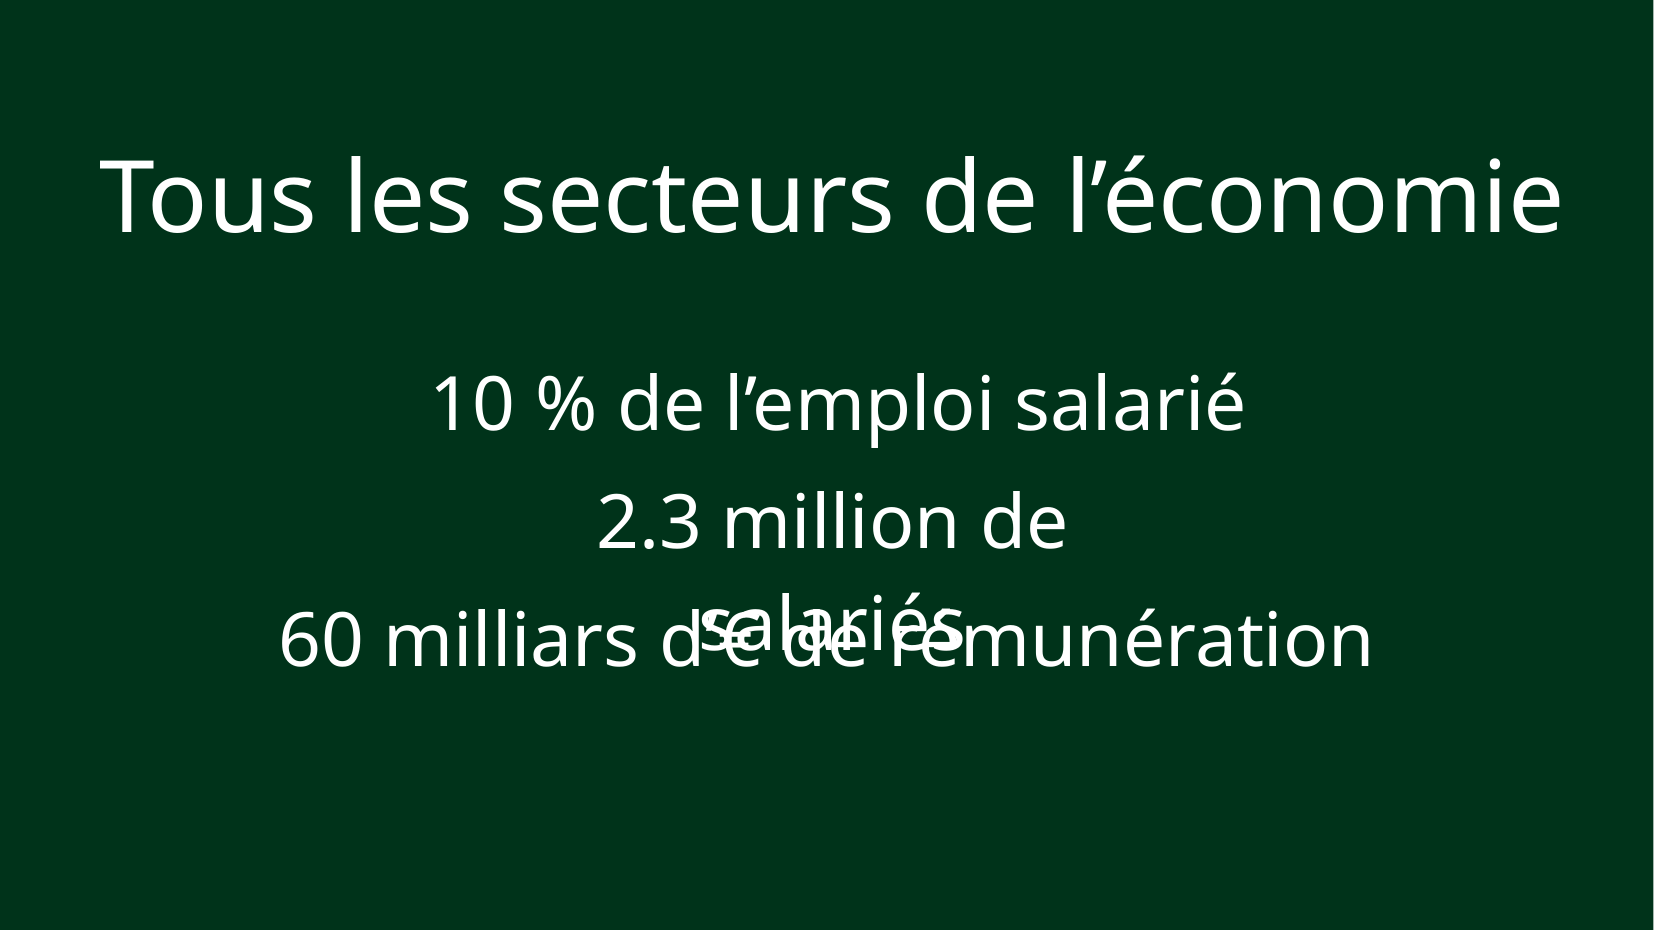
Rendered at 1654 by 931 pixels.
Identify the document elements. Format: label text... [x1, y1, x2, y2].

text_box Tous les secteurs de l’économie [70, 118, 1595, 358]
text_box 10 % de l’emploi salarié [330, 342, 1347, 461]
text_box 2.3 million de salariés [448, 461, 1217, 578]
text_box 60 milliars d’€ de rémunération [118, 578, 1536, 763]
